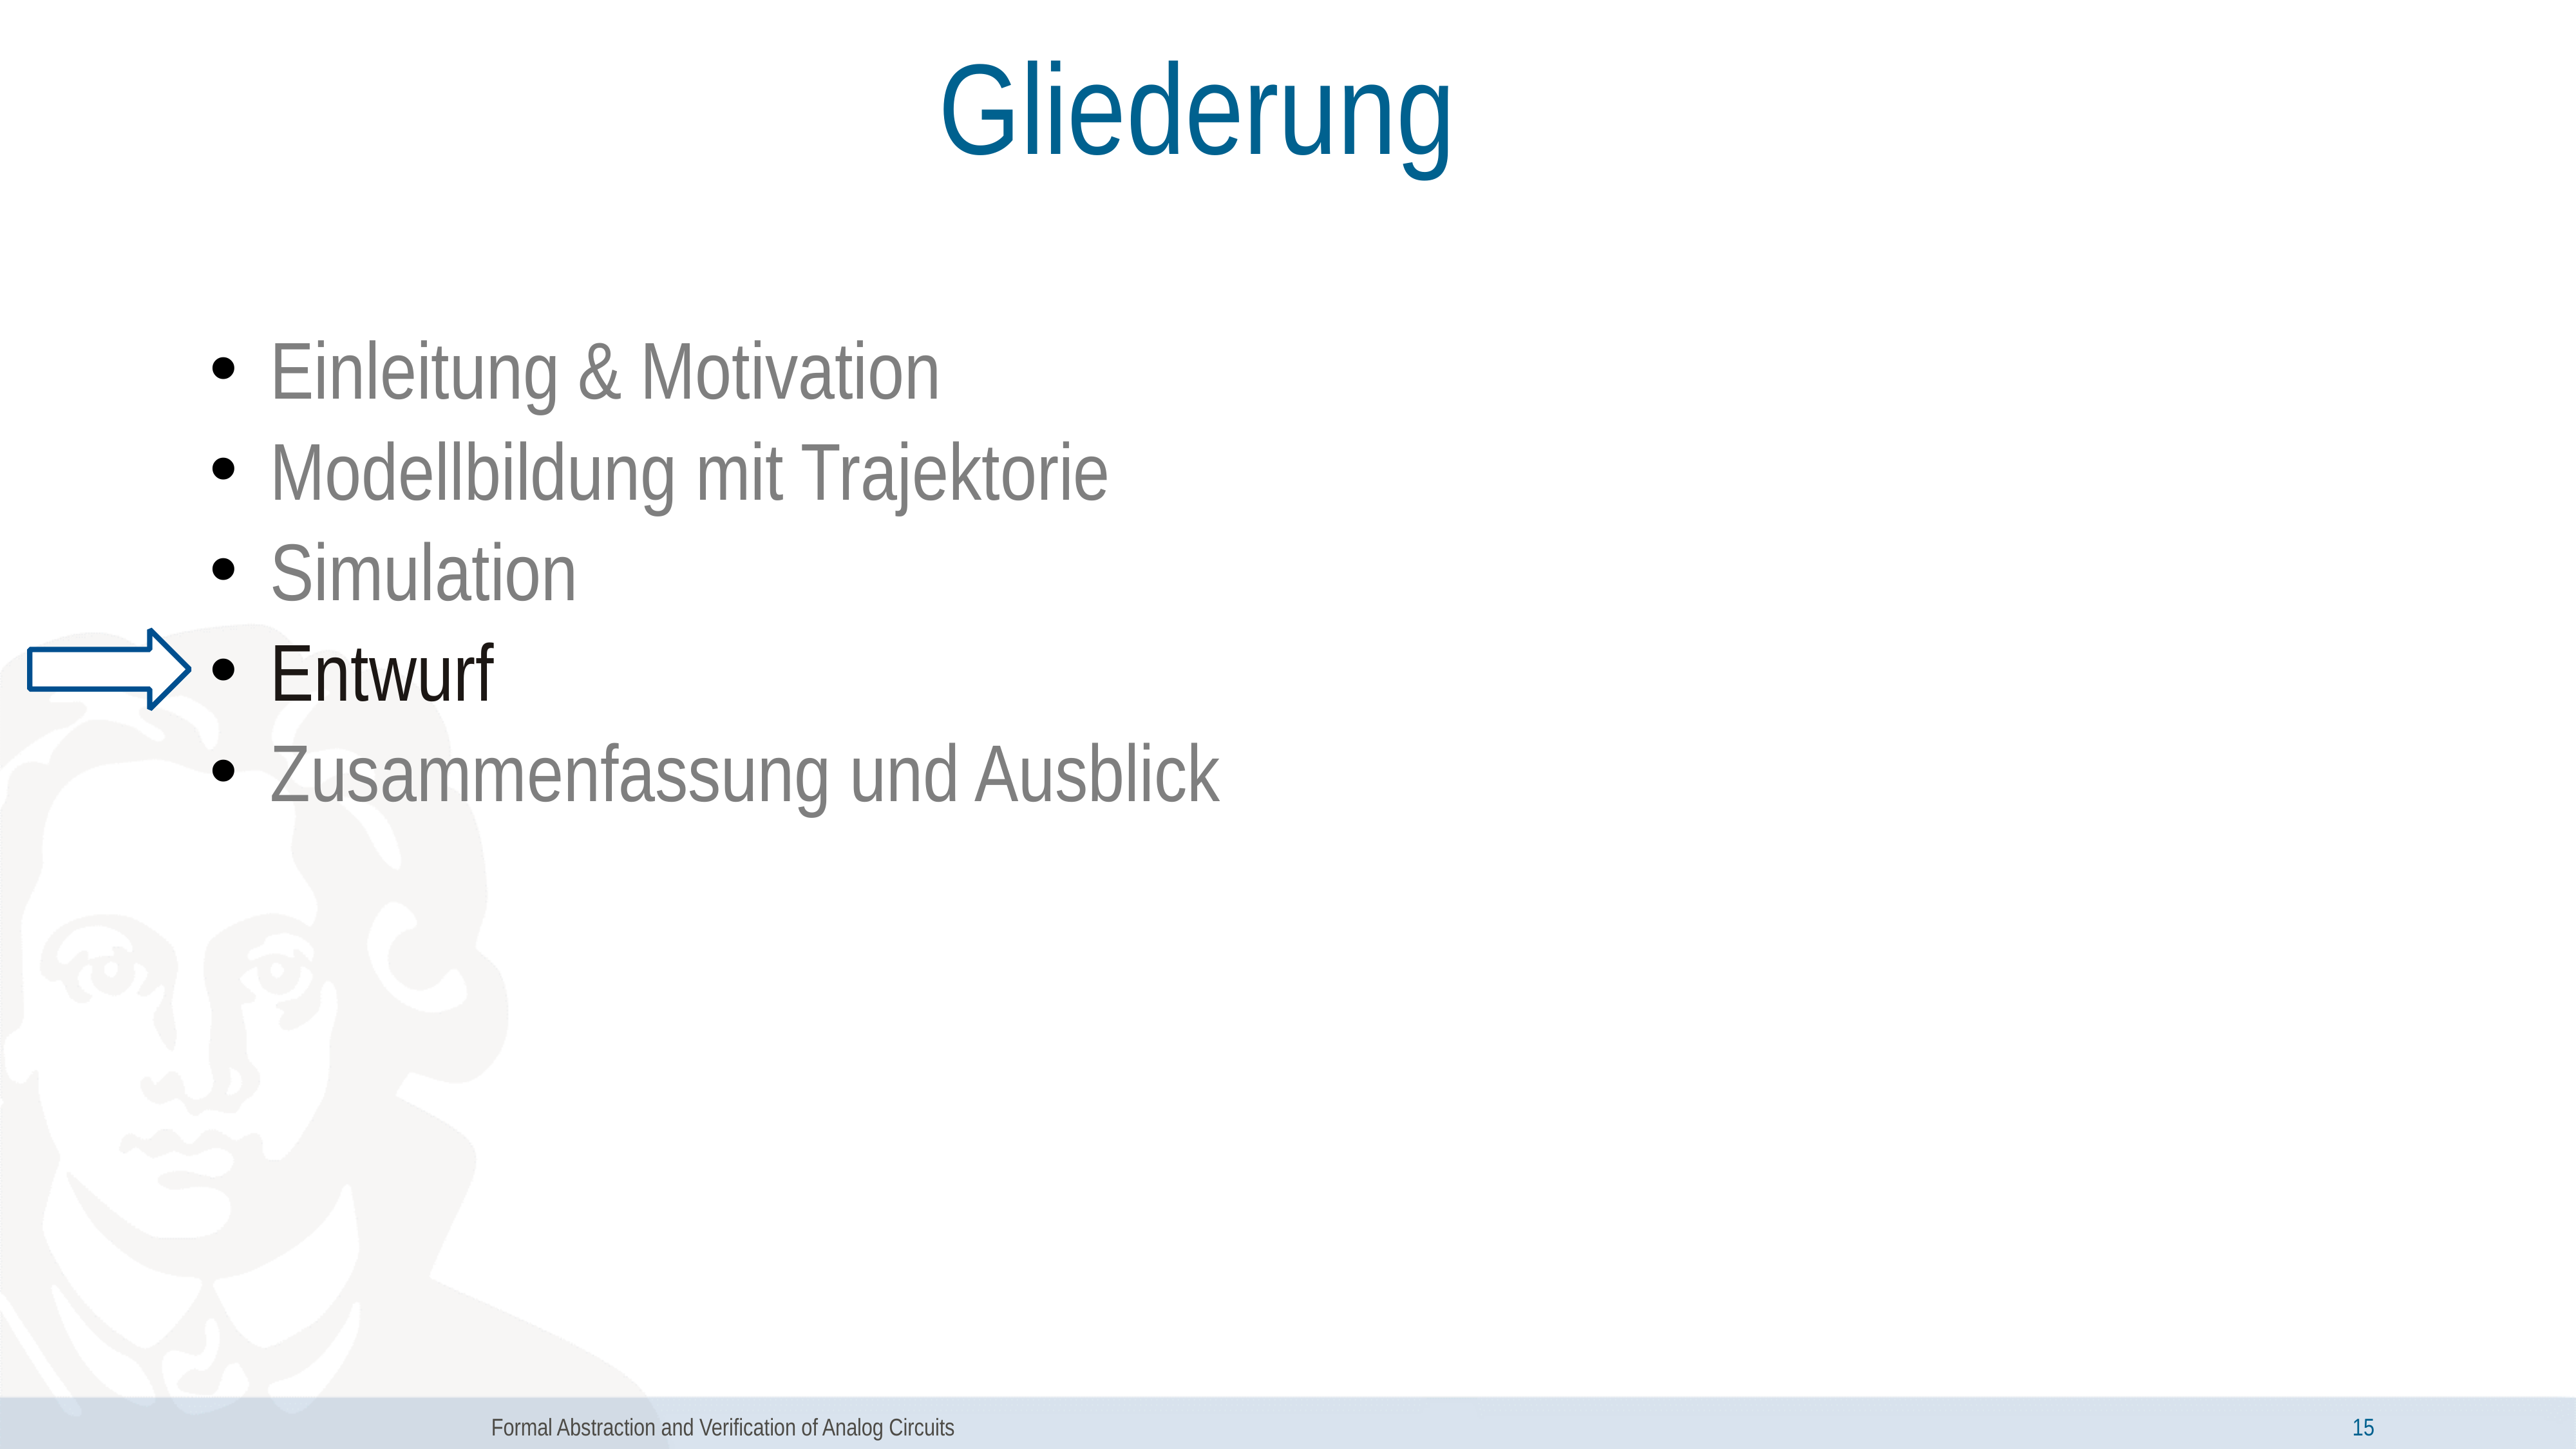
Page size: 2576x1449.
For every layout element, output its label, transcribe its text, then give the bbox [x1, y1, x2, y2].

footer Formal Abstraction and Verification of Analog Circuits [481, 1407, 2277, 1444]
slide_number <Nummer> [2342, 1407, 2537, 1430]
picture [0, 0, 2576, 1449]
title Gliederung [200, 21, 2194, 173]
text_box [30, 629, 190, 709]
list Einleitung & Motivation Modellbildung mit Trajektorie Simulation Entwurf Zusammenfassung und Ausblick [200, 314, 2351, 1354]
